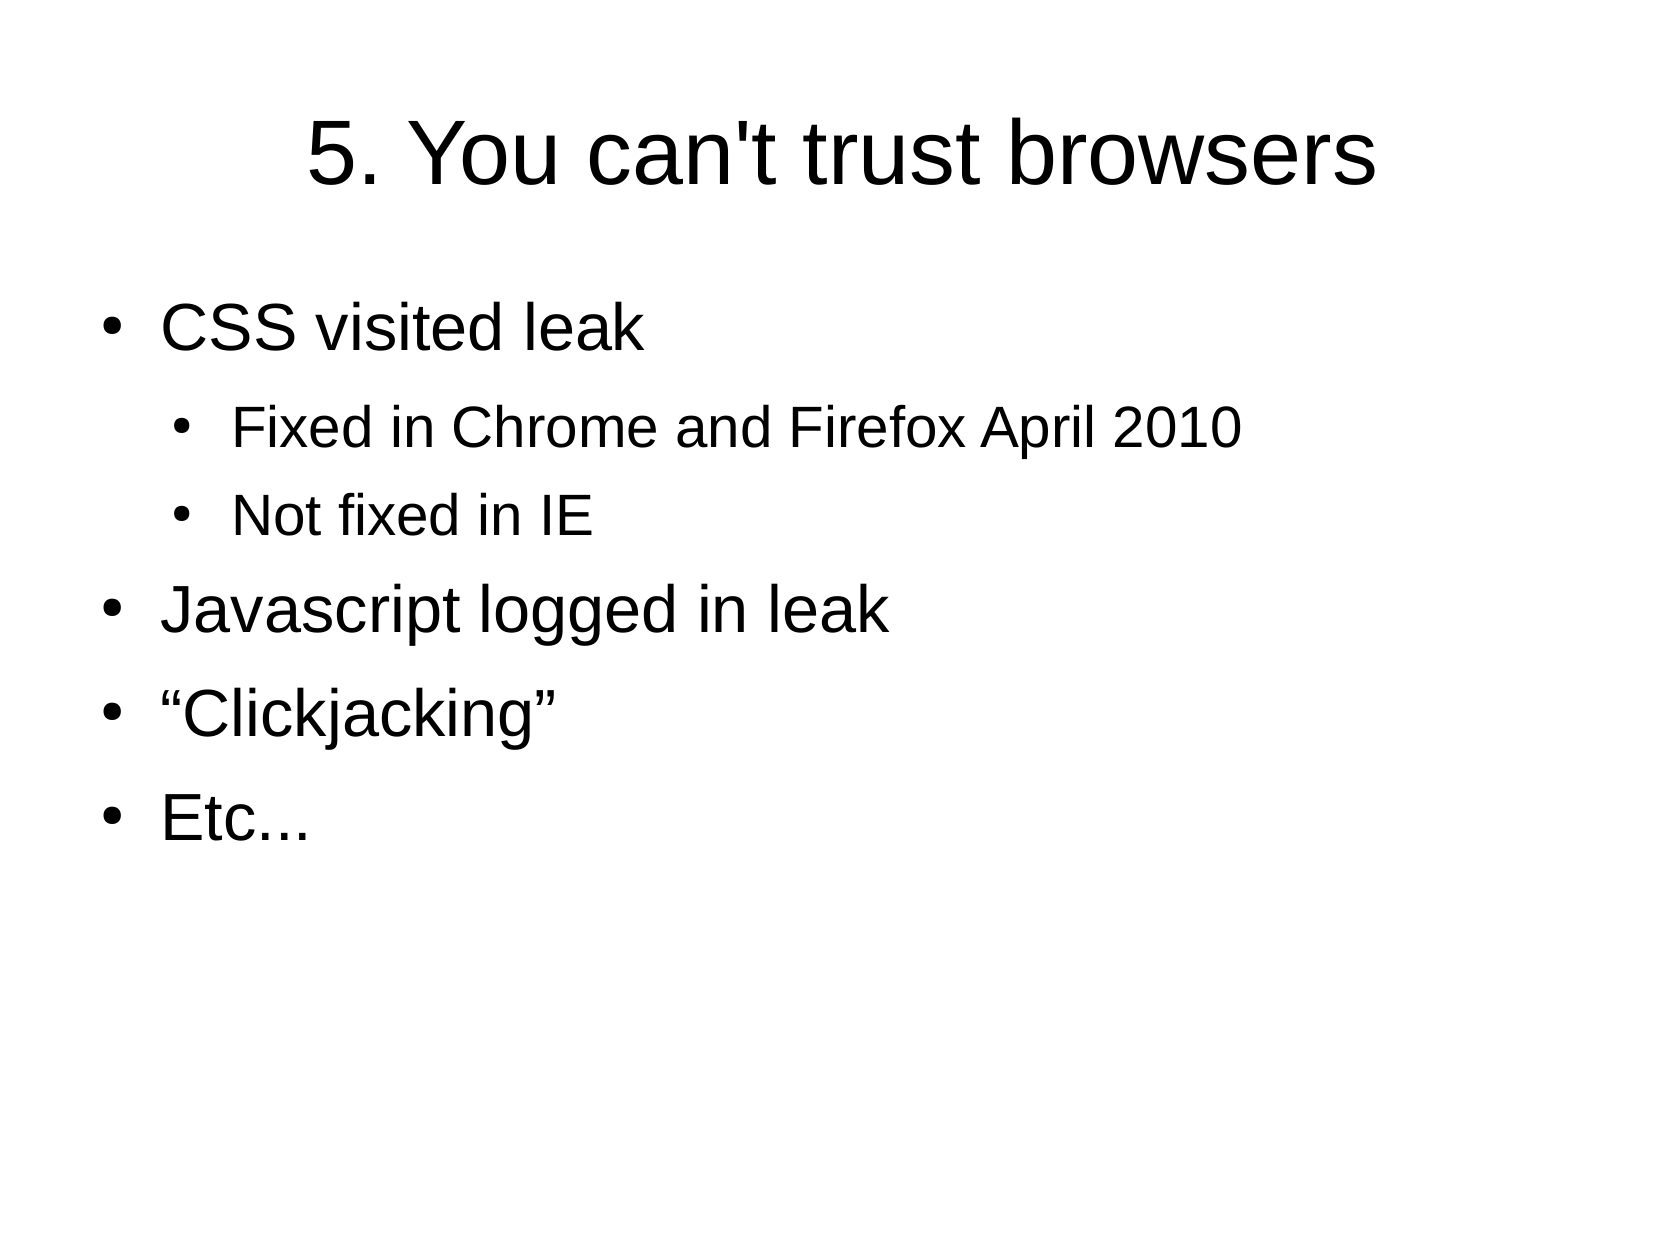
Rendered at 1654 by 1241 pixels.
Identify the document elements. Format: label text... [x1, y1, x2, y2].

list CSS visited leak Fixed in Chrome and Firefox April 2010 Not fixed in IE Javascript logged in leak “Clickjacking” Etc... [82, 290, 1571, 1109]
title 5. You can't trust browsers [82, 49, 1571, 257]
